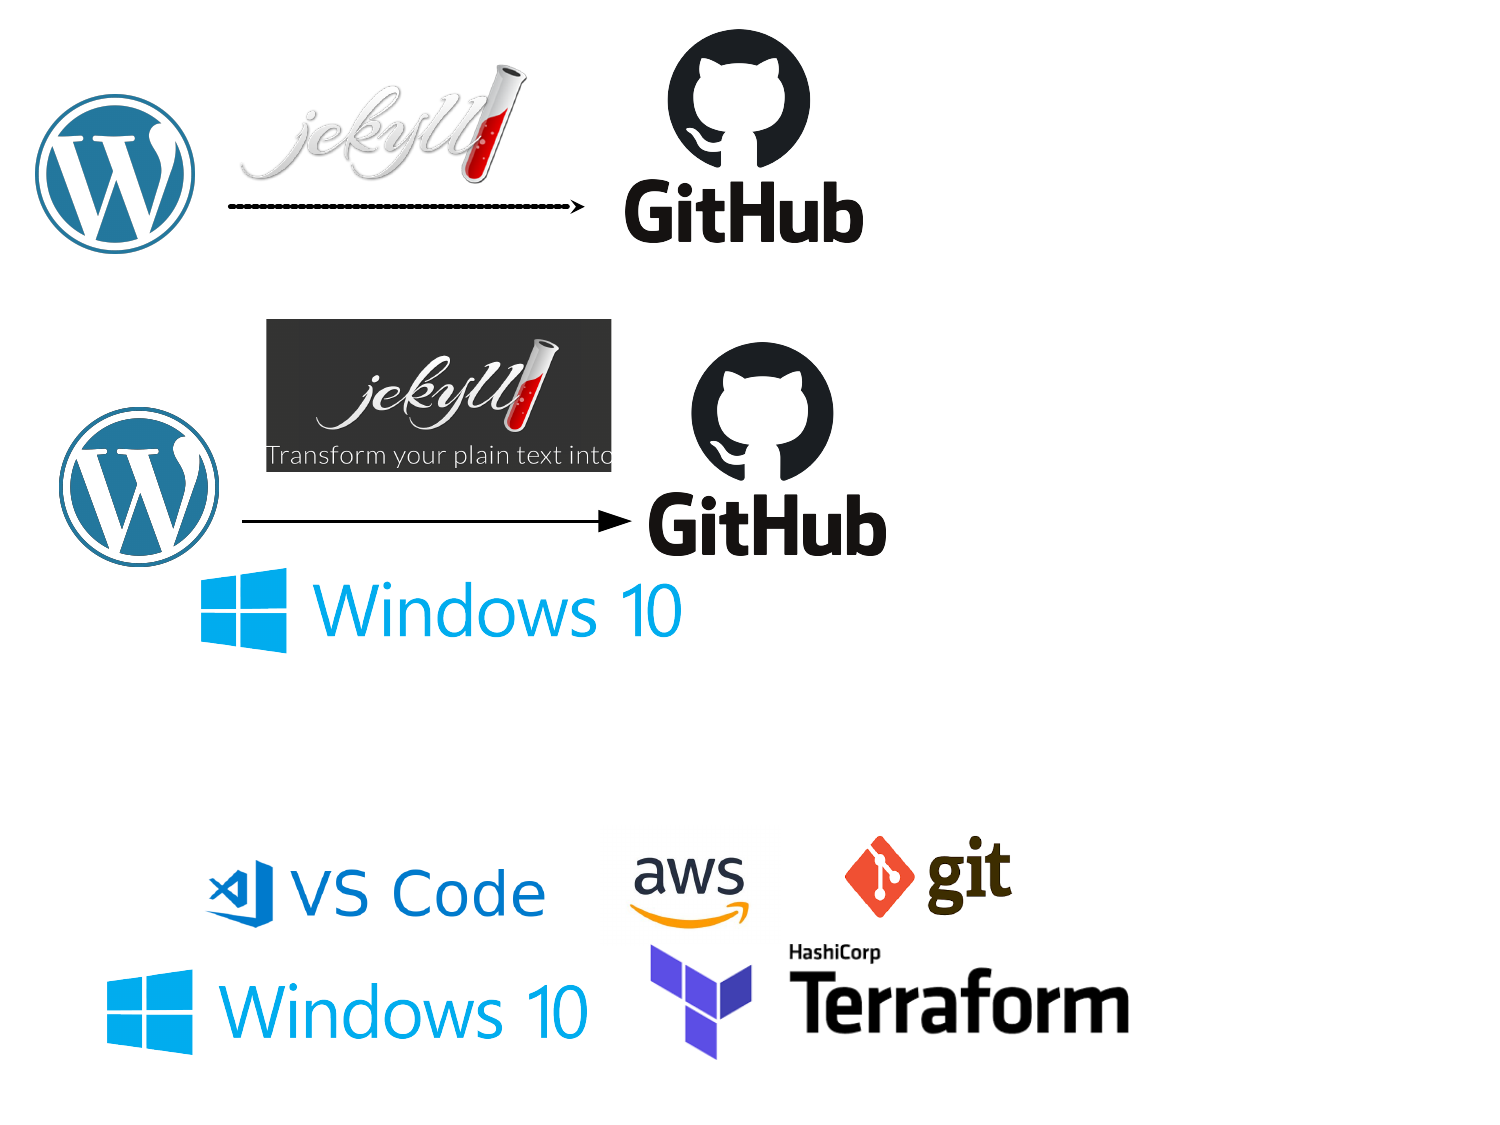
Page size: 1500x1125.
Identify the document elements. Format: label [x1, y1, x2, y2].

picture [230, 53, 538, 195]
text_box [47, 299, 903, 660]
picture [825, 825, 1036, 929]
picture [189, 833, 565, 951]
picture [59, 342, 886, 667]
picture [625, 29, 863, 243]
text_box [75, 810, 1141, 1067]
picture [600, 825, 1129, 1060]
picture [35, 94, 195, 254]
picture [96, 956, 598, 1069]
picture [266, 319, 612, 472]
